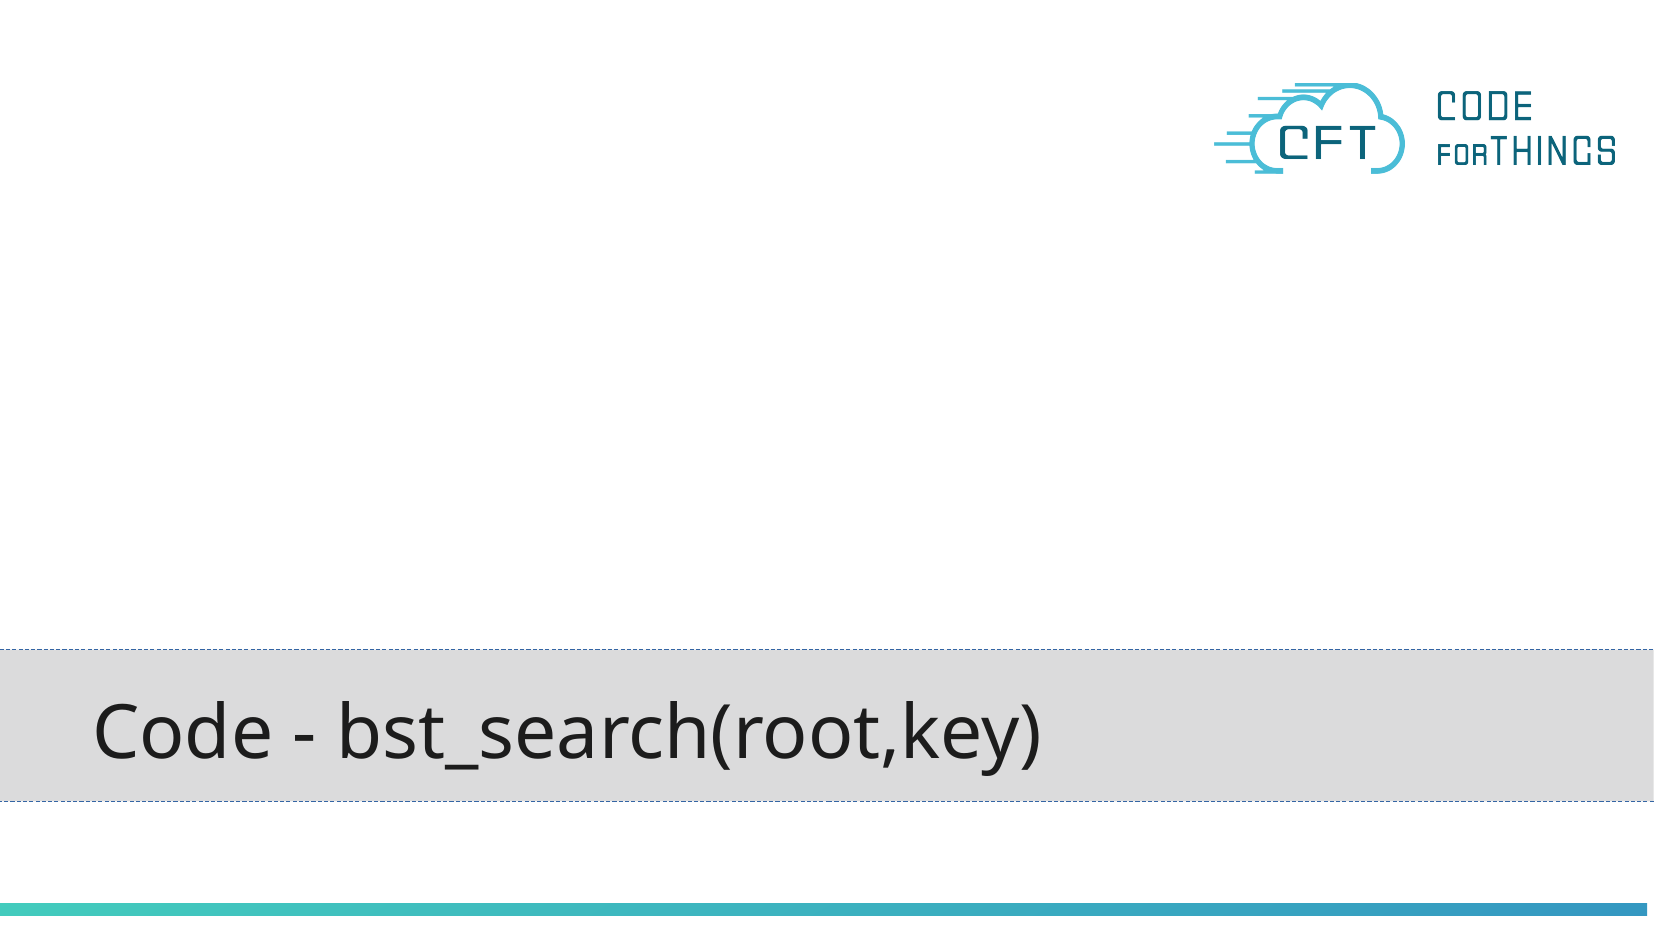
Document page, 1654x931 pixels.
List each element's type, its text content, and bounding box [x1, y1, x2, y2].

picture [1214, 83, 1615, 174]
title Code - bst_search(root,key) [53, 651, 1542, 807]
